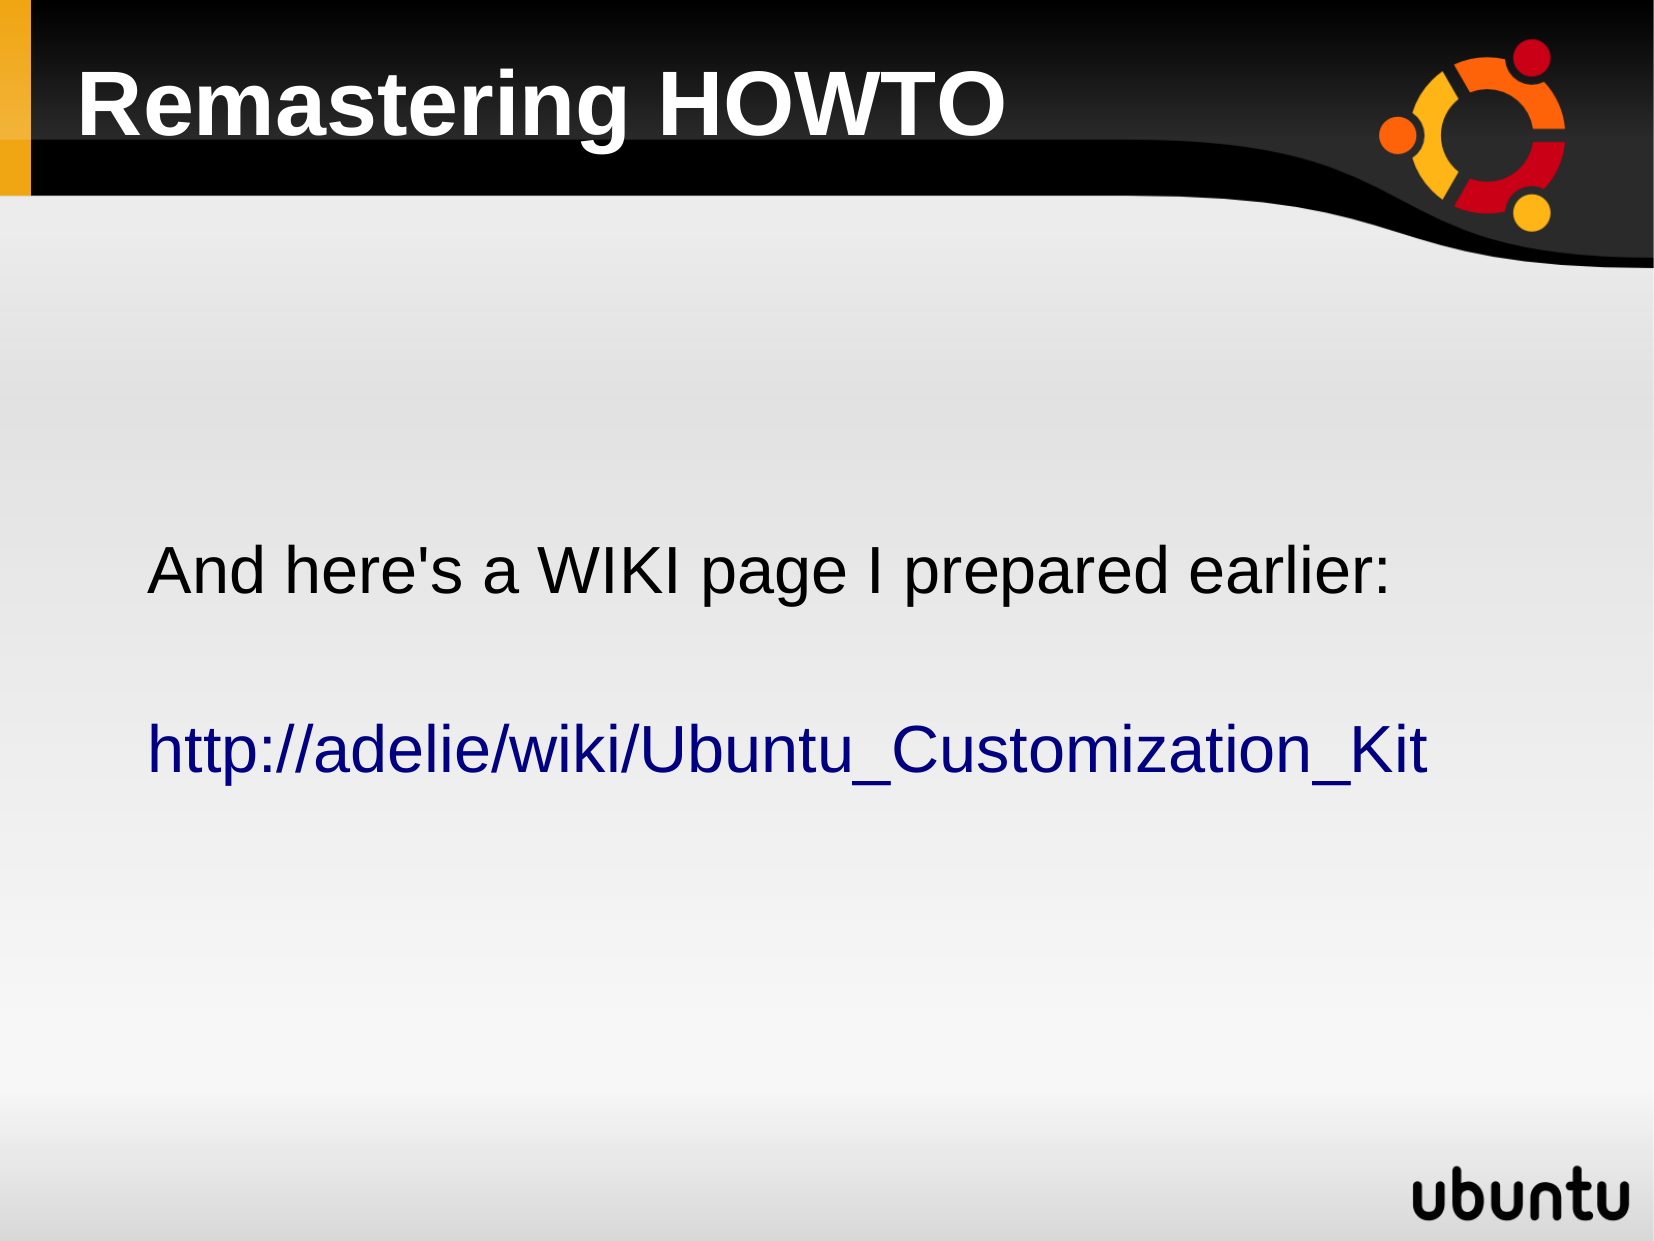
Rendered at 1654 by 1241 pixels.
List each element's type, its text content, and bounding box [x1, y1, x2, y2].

title Remastering HOWTO [76, 7, 1565, 200]
list And here's a WIKI page I prepared earlier: http://adelie/wiki/Ubuntu_Customization_Kit [76, 324, 1565, 1129]
picture [0, 0, 1654, 1241]
